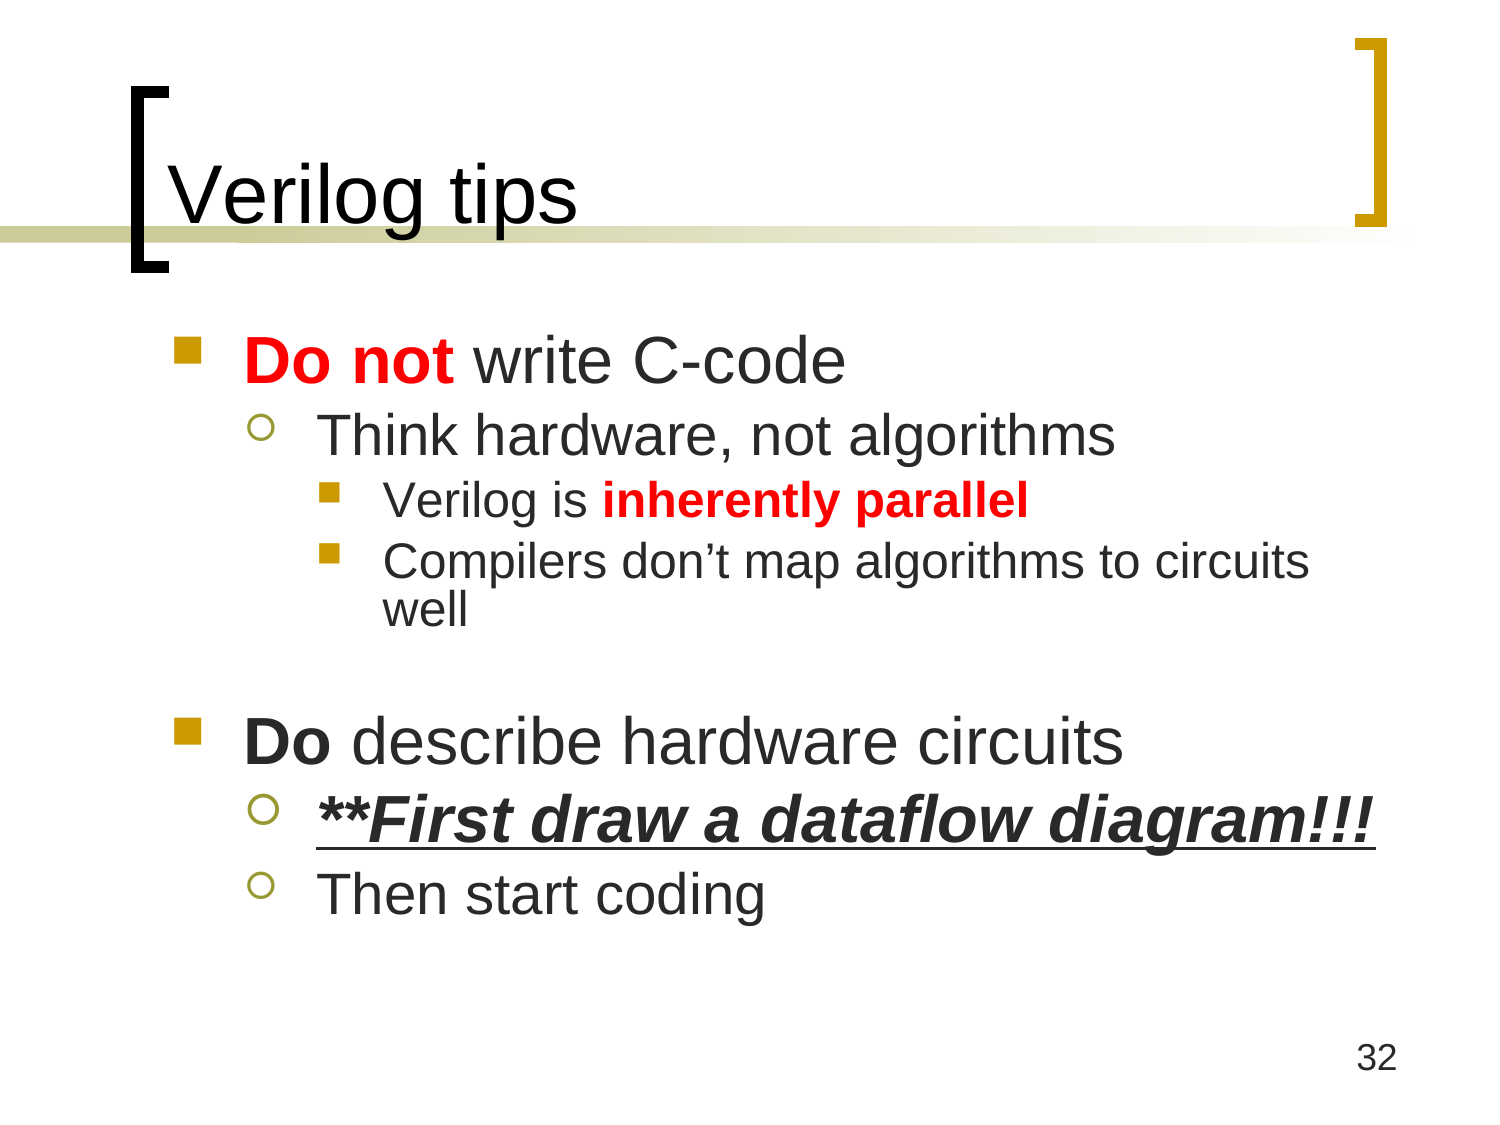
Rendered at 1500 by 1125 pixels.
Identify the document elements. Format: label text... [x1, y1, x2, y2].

list Do not write C-code Think hardware, not algorithms Verilog is inherently parallel Compilers don’t map algorithms to circuits well Do describe hardware circuits **First draw a dataflow diagram!!! Then start coding [155, 324, 1413, 1000]
title Verilog tips [152, 15, 1328, 248]
